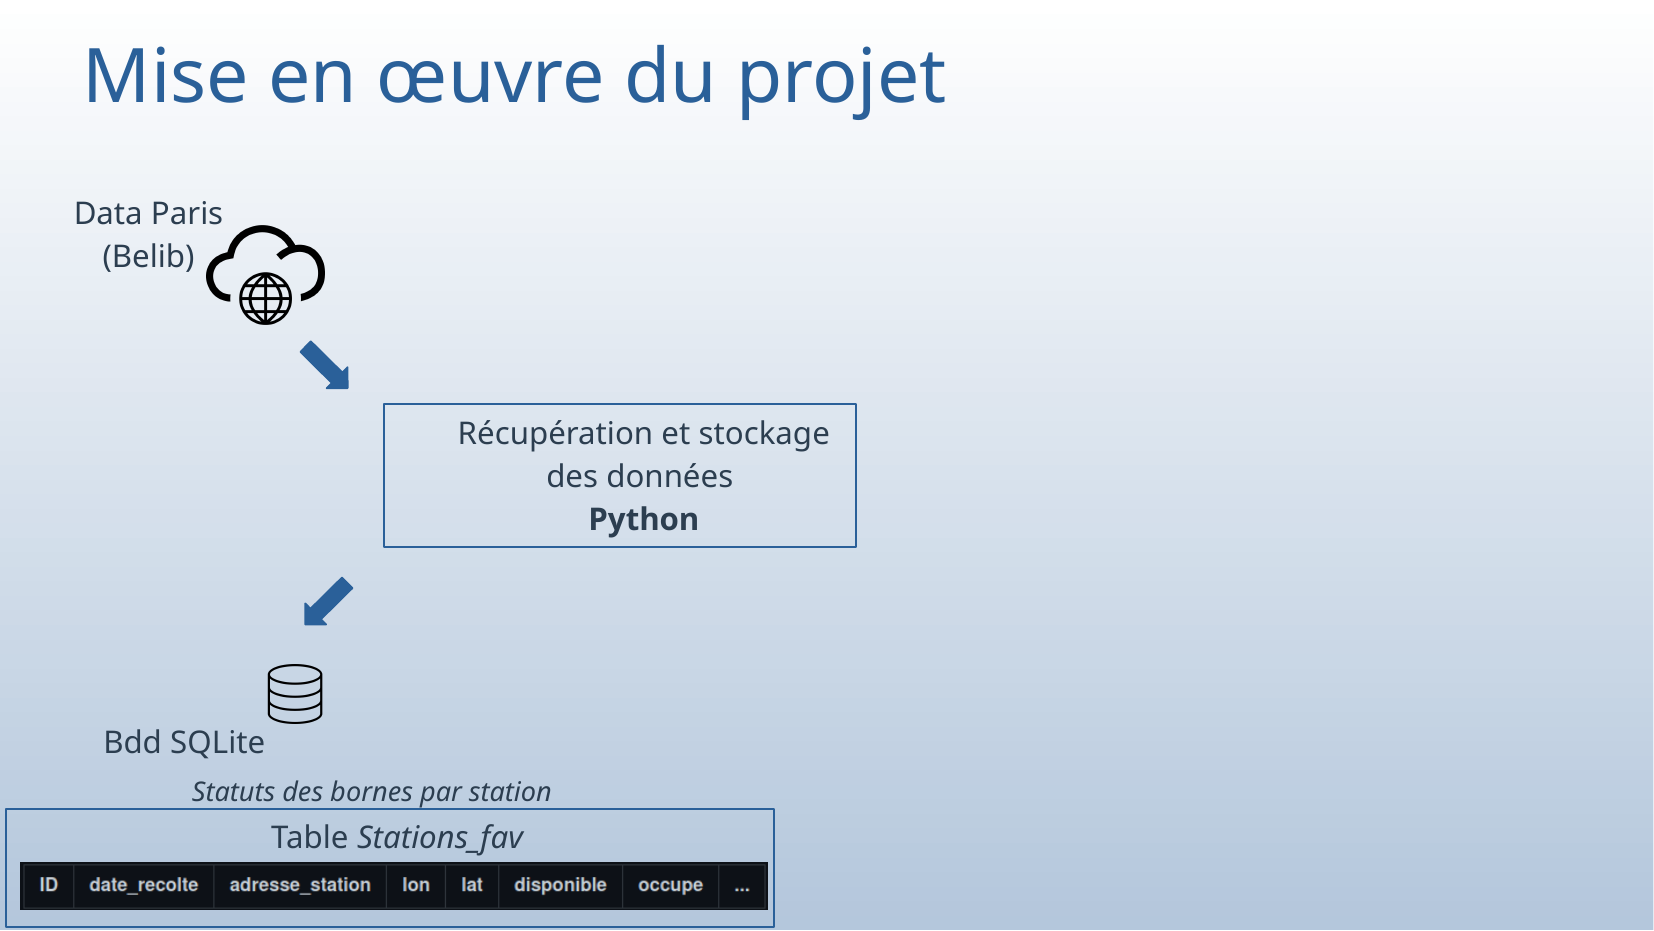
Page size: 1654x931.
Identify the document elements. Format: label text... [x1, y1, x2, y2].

text_box Bdd SQLite [88, 679, 296, 804]
picture [20, 862, 768, 910]
text_box Récupération et stockage des données Python [383, 413, 857, 537]
picture [265, 664, 325, 724]
text_box [5, 224, 1595, 931]
picture [206, 225, 325, 325]
text_box Statuts des bornes par station [177, 750, 680, 808]
text_box Table Stations_fav [227, 811, 567, 863]
title Mise en œuvre du projet [82, 0, 1571, 151]
text_box Data Paris (Belib) [59, 171, 266, 296]
